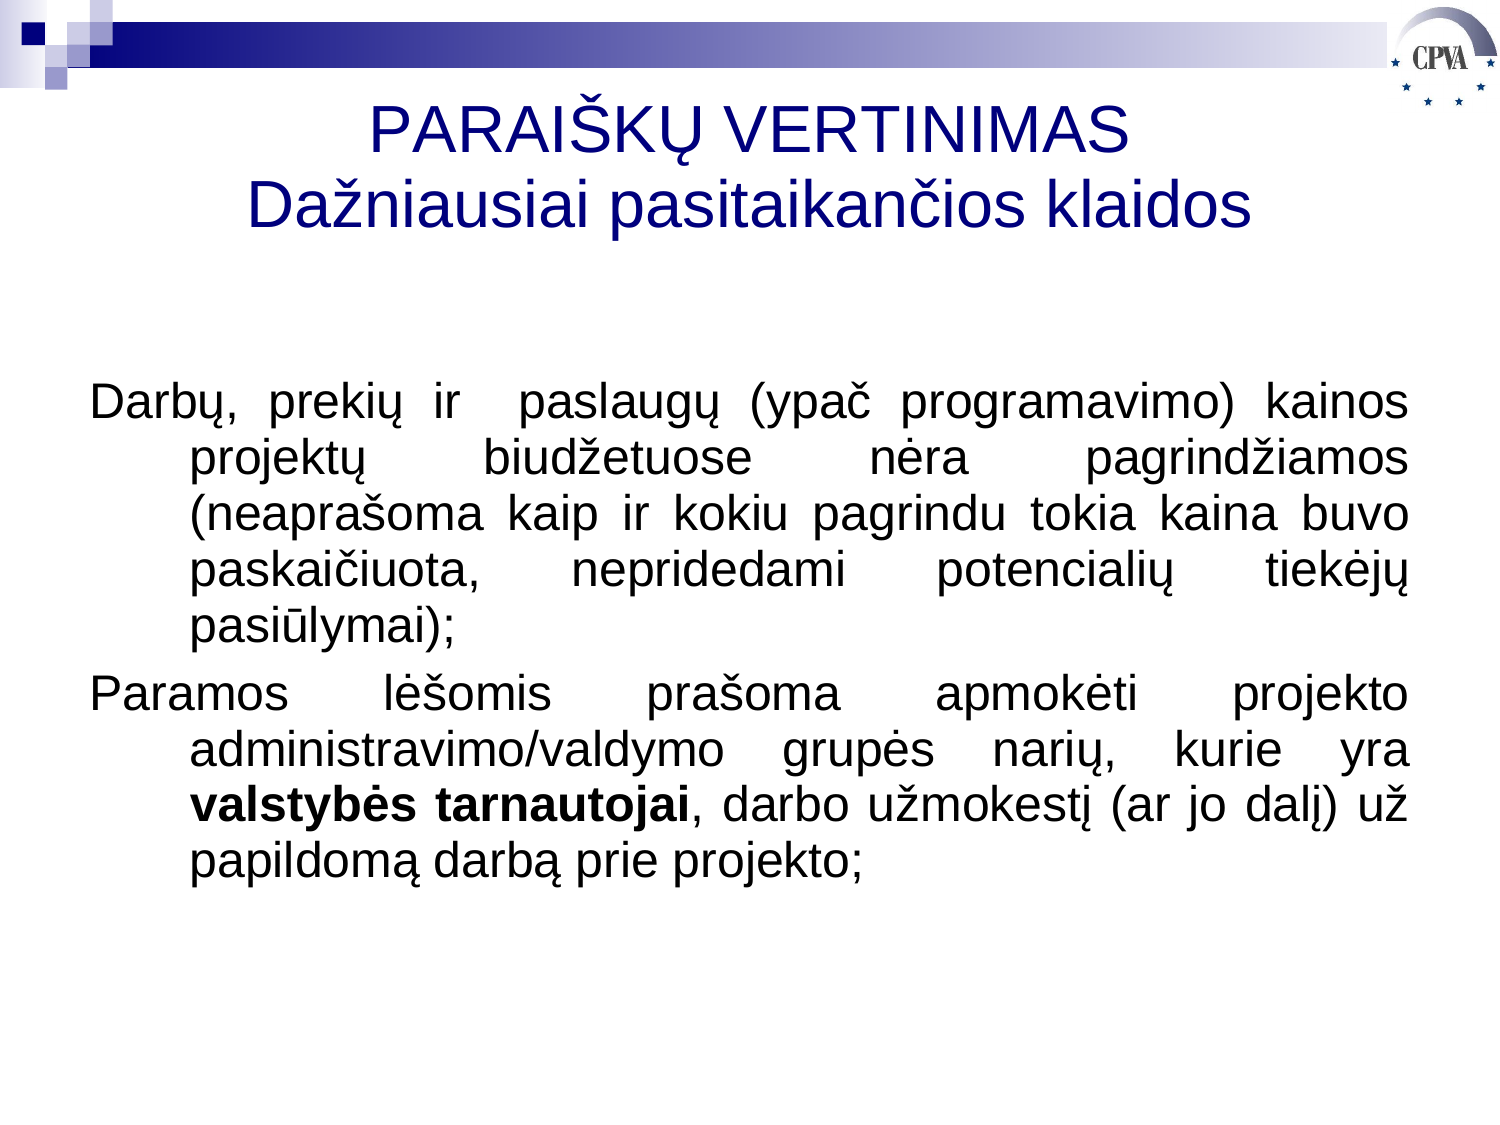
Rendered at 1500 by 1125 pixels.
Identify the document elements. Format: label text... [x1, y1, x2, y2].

list Darbų, prekių ir paslaugų (ypač programavimo) kainos projektų biudžetuose nėra pagrindžiamos (neaprašoma kaip ir kokiu pagrindu tokia kaina buvo paskaičiuota, nepridedami potencialių tiekėjų pasiūlymai); Paramos lėšomis prašoma apmokėti projekto administravimo/valdymo grupės narių, kurie yra valstybės tarnautojai, darbo užmokestį (ar jo dalį) už papildomą darbą prie projekto; [75, 278, 1426, 963]
title PARAIŠKŲ VERTINIMAS Dažniausiai pasitaikančios klaidos [75, 78, 1426, 256]
picture [1387, 0, 1500, 113]
